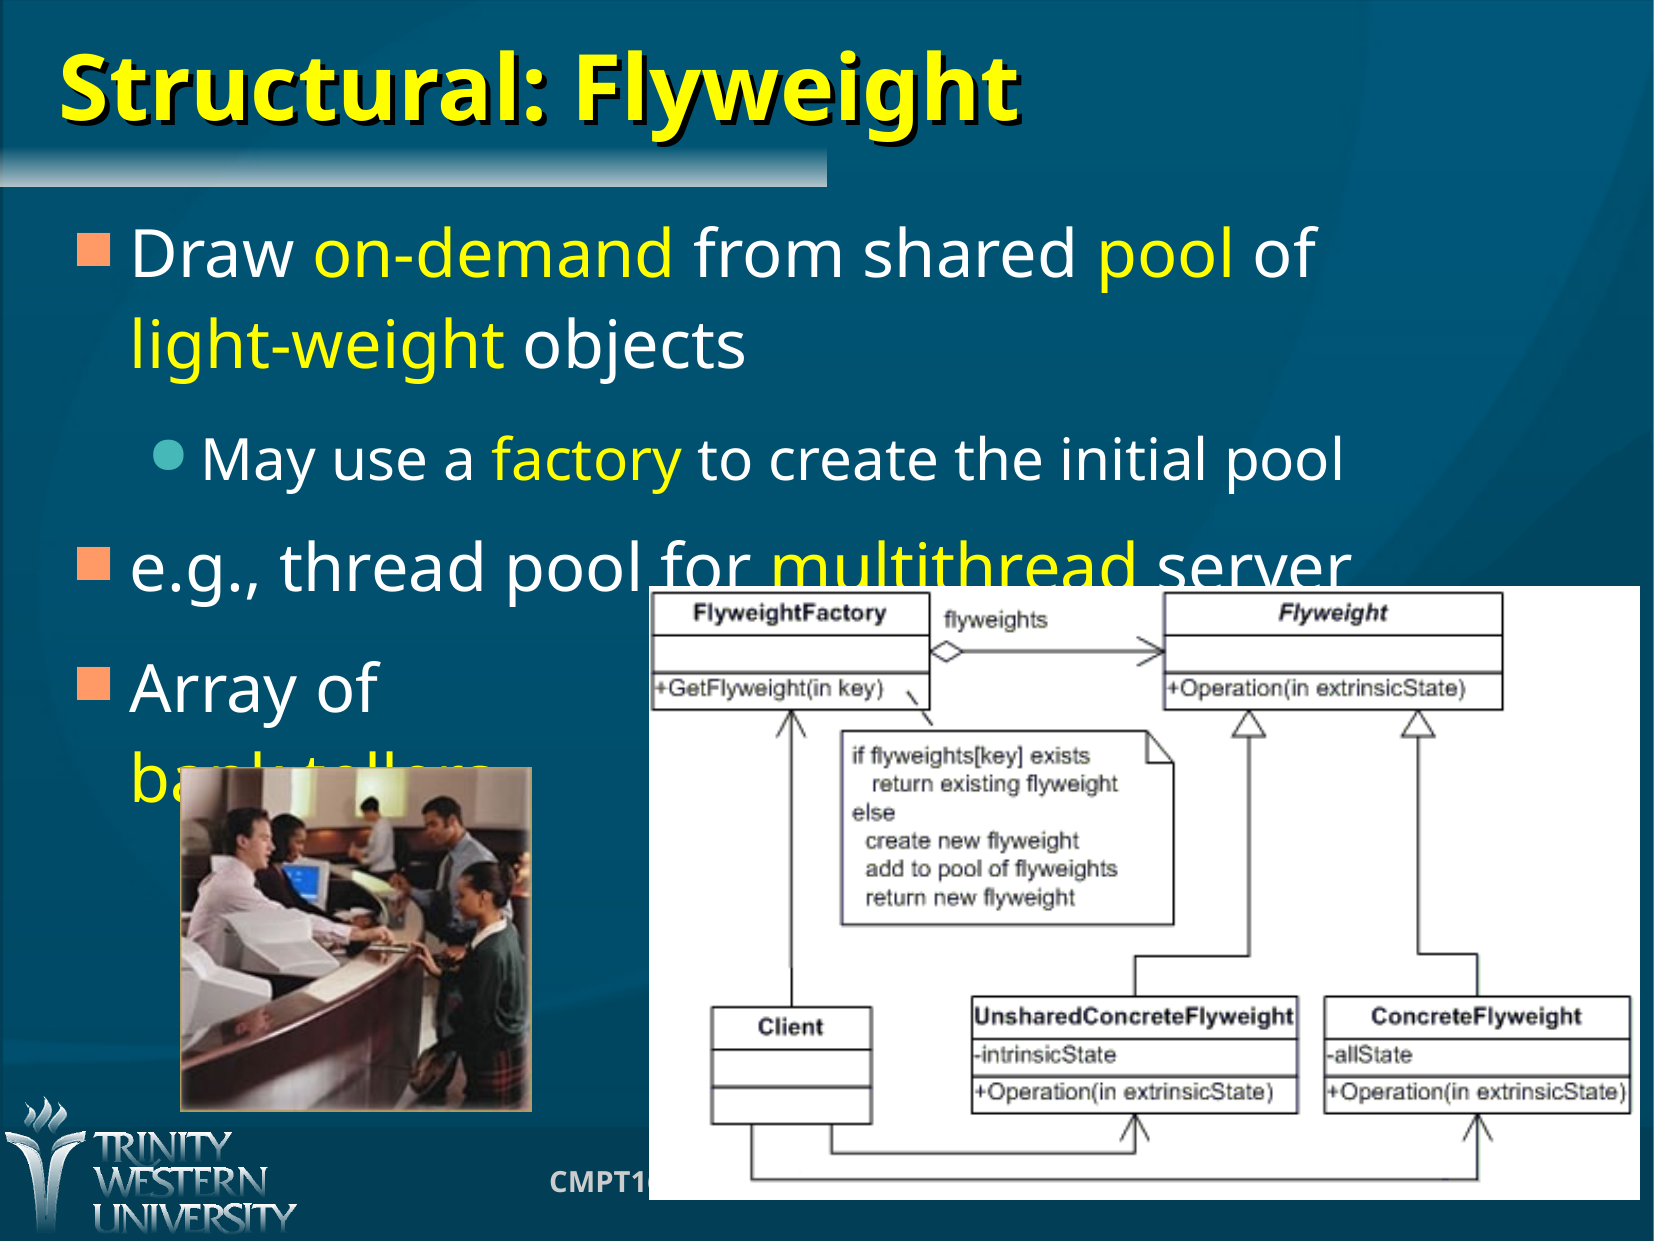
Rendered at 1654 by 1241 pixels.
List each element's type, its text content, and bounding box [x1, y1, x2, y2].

title Structural: Flyweight [59, 19, 1595, 148]
picture [38, 1227, 54, 1232]
text_box 2nd level mgr [0, 154, 827, 158]
picture [649, 586, 1639, 1199]
picture [180, 767, 531, 1111]
list Draw on-demand from shared pool of light-weight objects May use a factory to create the initial pool e.g., thread pool for multithread server Array of bank tellers [59, 206, 1625, 1026]
